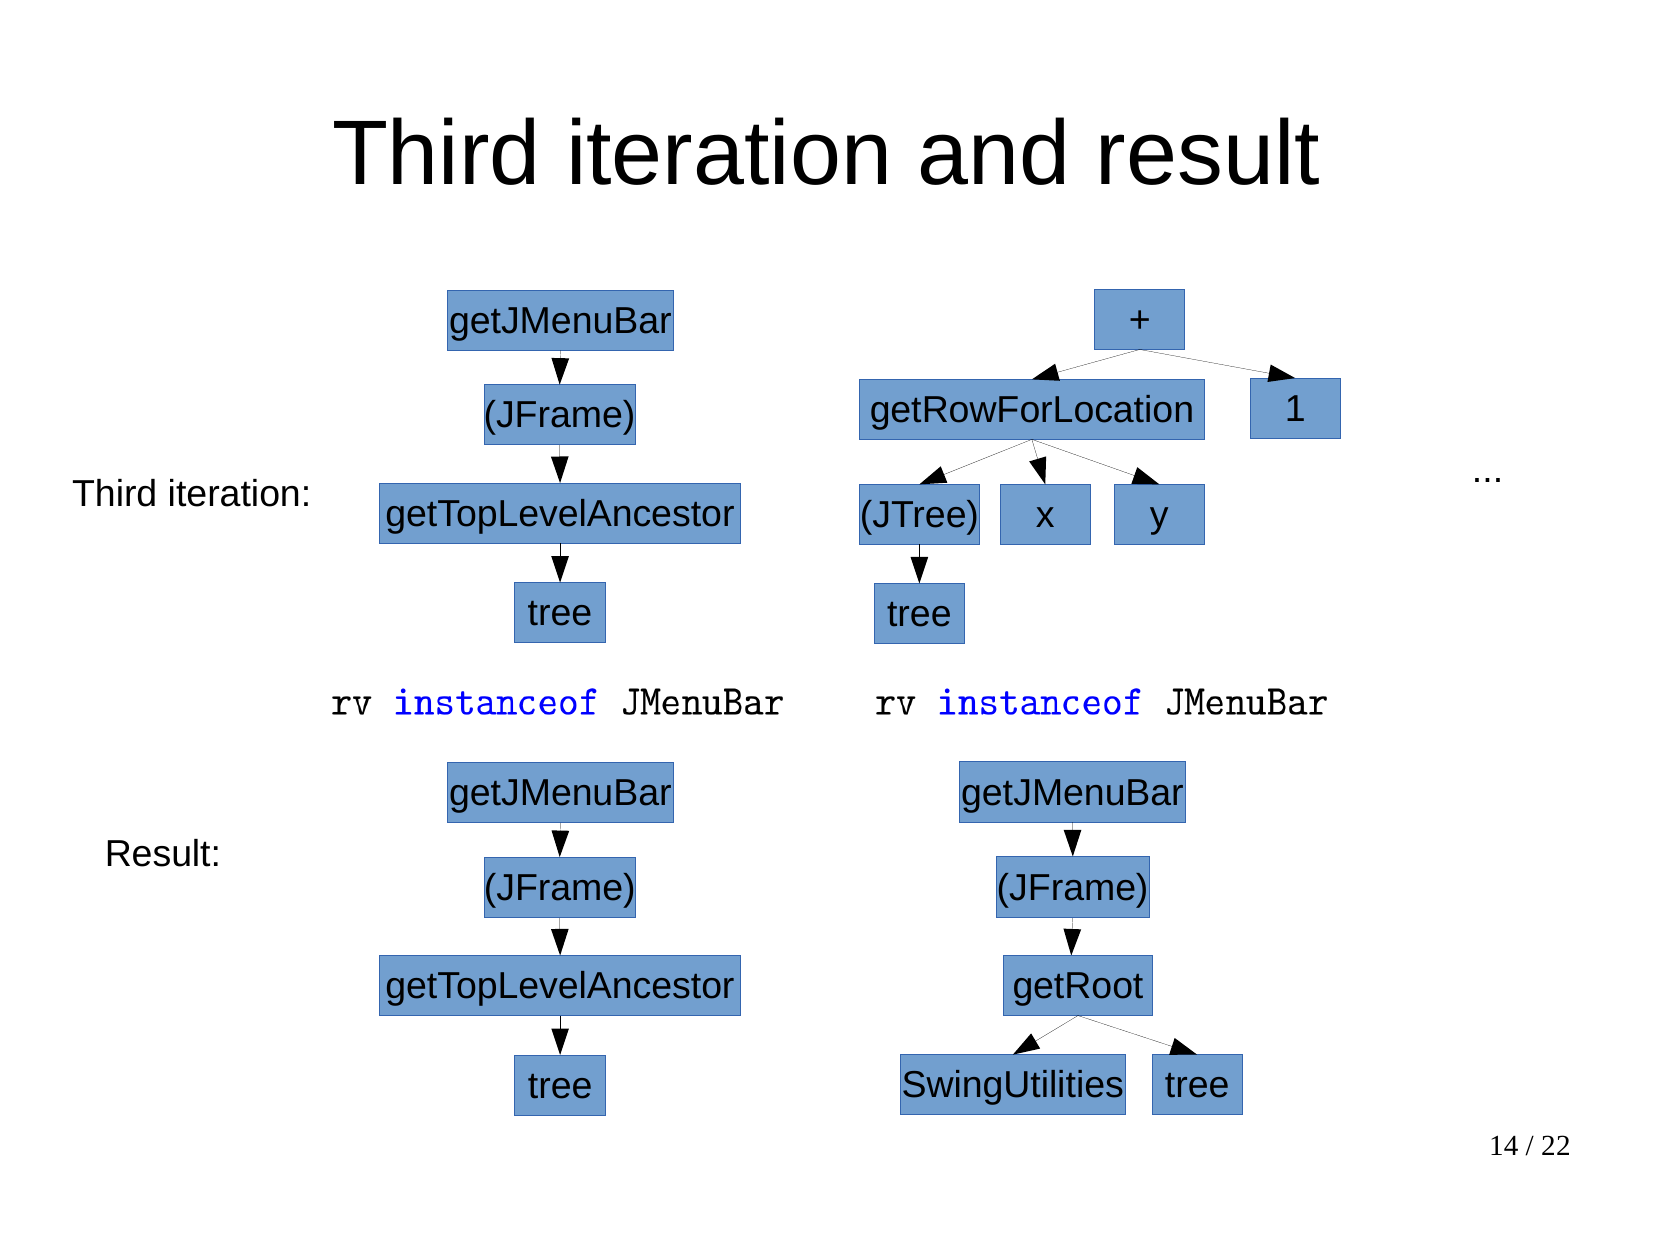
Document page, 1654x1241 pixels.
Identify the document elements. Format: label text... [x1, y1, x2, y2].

text_box (JFrame) [484, 857, 636, 918]
text_box + [1094, 289, 1185, 350]
text_box Result: [90, 825, 237, 882]
text_box SwingUtilities [900, 1054, 1126, 1115]
text_box Third iteration: [57, 465, 327, 522]
text_box getJMenuBar [447, 290, 674, 351]
text_box (JFrame) [996, 856, 1150, 918]
text_box getRowForLocation [859, 379, 1205, 440]
picture [876, 688, 1327, 715]
text_box getTopLevelAncestor [379, 955, 741, 1016]
text_box getTopLevelAncestor [379, 483, 741, 544]
text_box y [1114, 484, 1205, 545]
picture [332, 688, 783, 715]
text_box (JTree) [859, 484, 980, 545]
text_box x [1000, 484, 1091, 545]
text_box tree [1152, 1054, 1243, 1115]
text_box (JFrame) [484, 384, 636, 445]
text_box getJMenuBar [447, 762, 674, 823]
text_box tree [874, 583, 965, 644]
text_box getRoot [1003, 955, 1153, 1016]
text_box tree [514, 1055, 606, 1116]
title Third iteration and result [82, 49, 1571, 257]
text_box getJMenuBar [959, 761, 1186, 823]
text_box 1 [1250, 378, 1341, 439]
text_box tree [514, 582, 606, 643]
text_box ... [1457, 440, 1519, 498]
